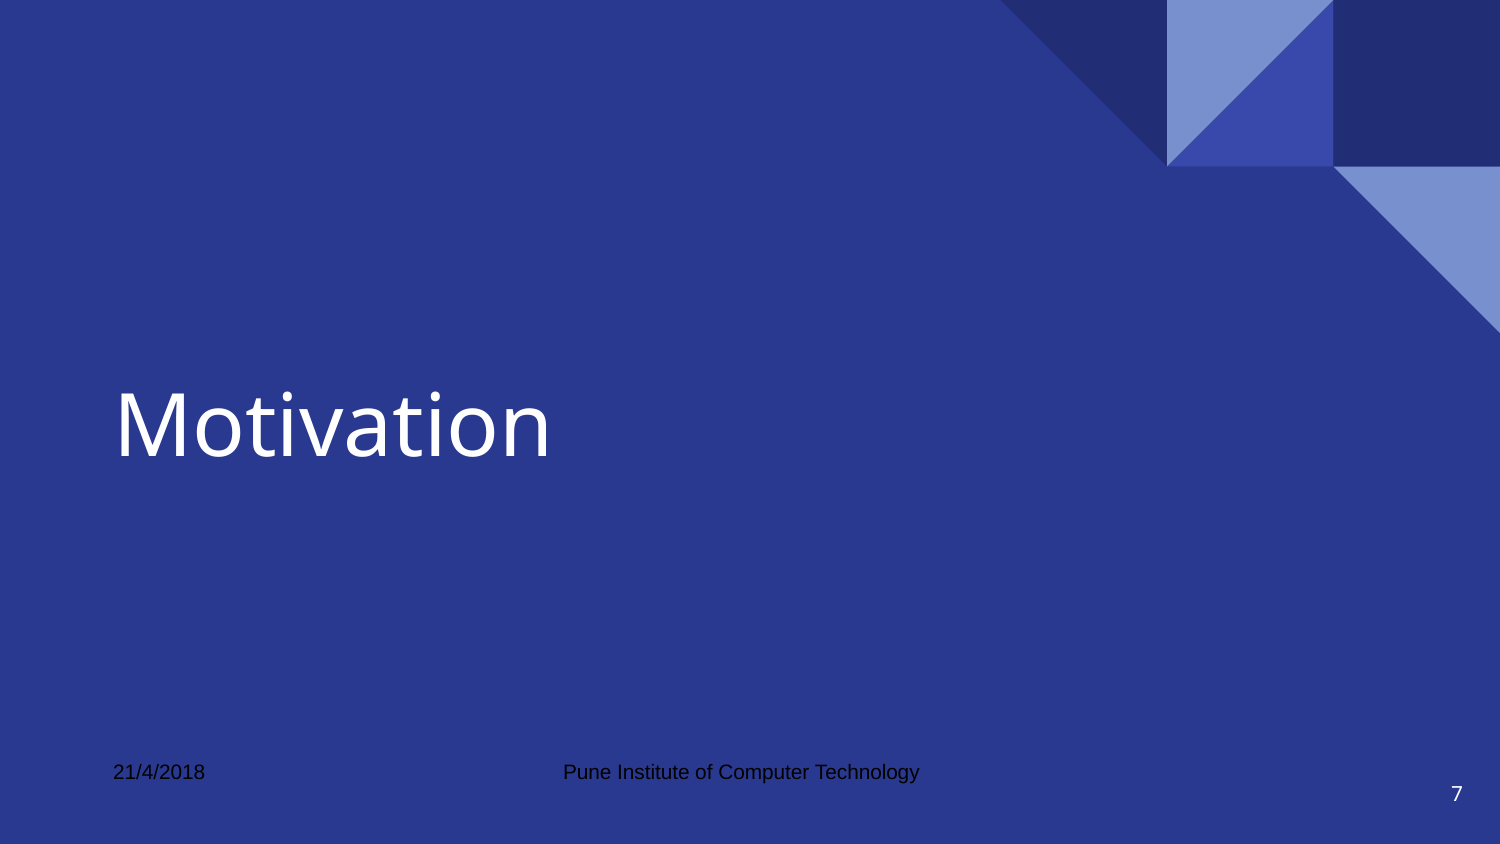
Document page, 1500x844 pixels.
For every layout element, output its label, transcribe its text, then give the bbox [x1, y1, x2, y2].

title Motivation [98, 353, 1447, 491]
slide_number <number> [1387, 762, 1478, 828]
